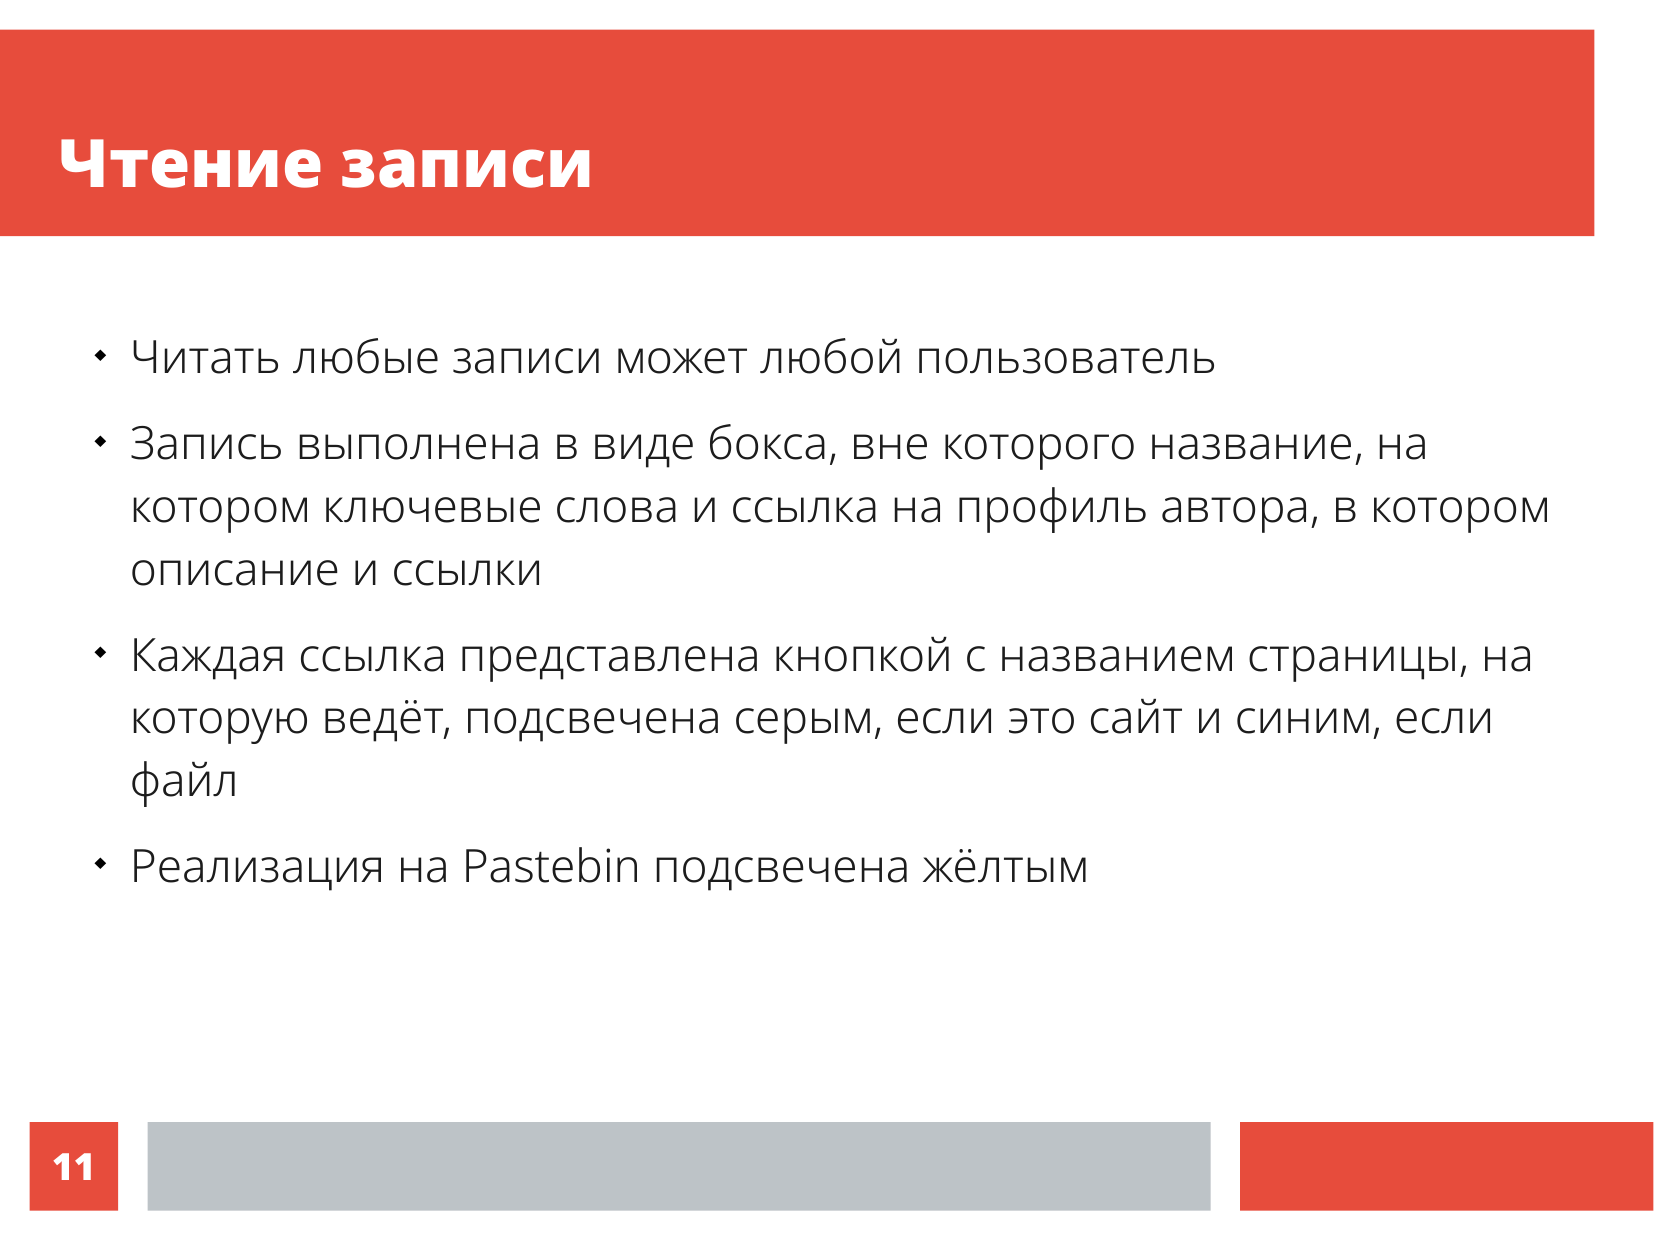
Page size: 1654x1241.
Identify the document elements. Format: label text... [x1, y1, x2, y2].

title Чтение записи [59, 59, 1595, 207]
list Читать любые записи может любой пользователь Запись выполнена в виде бокса, вне которого название, на котором ключевые слова и ссылка на профиль автора, в котором описание и ссылки Каждая ссылка представлена кнопкой с названием страницы, на которую ведёт, подсвечена серым, если это сайт и синим, если файл Реализация на Pastebin подсвечена жёлтым [59, 324, 1565, 1093]
